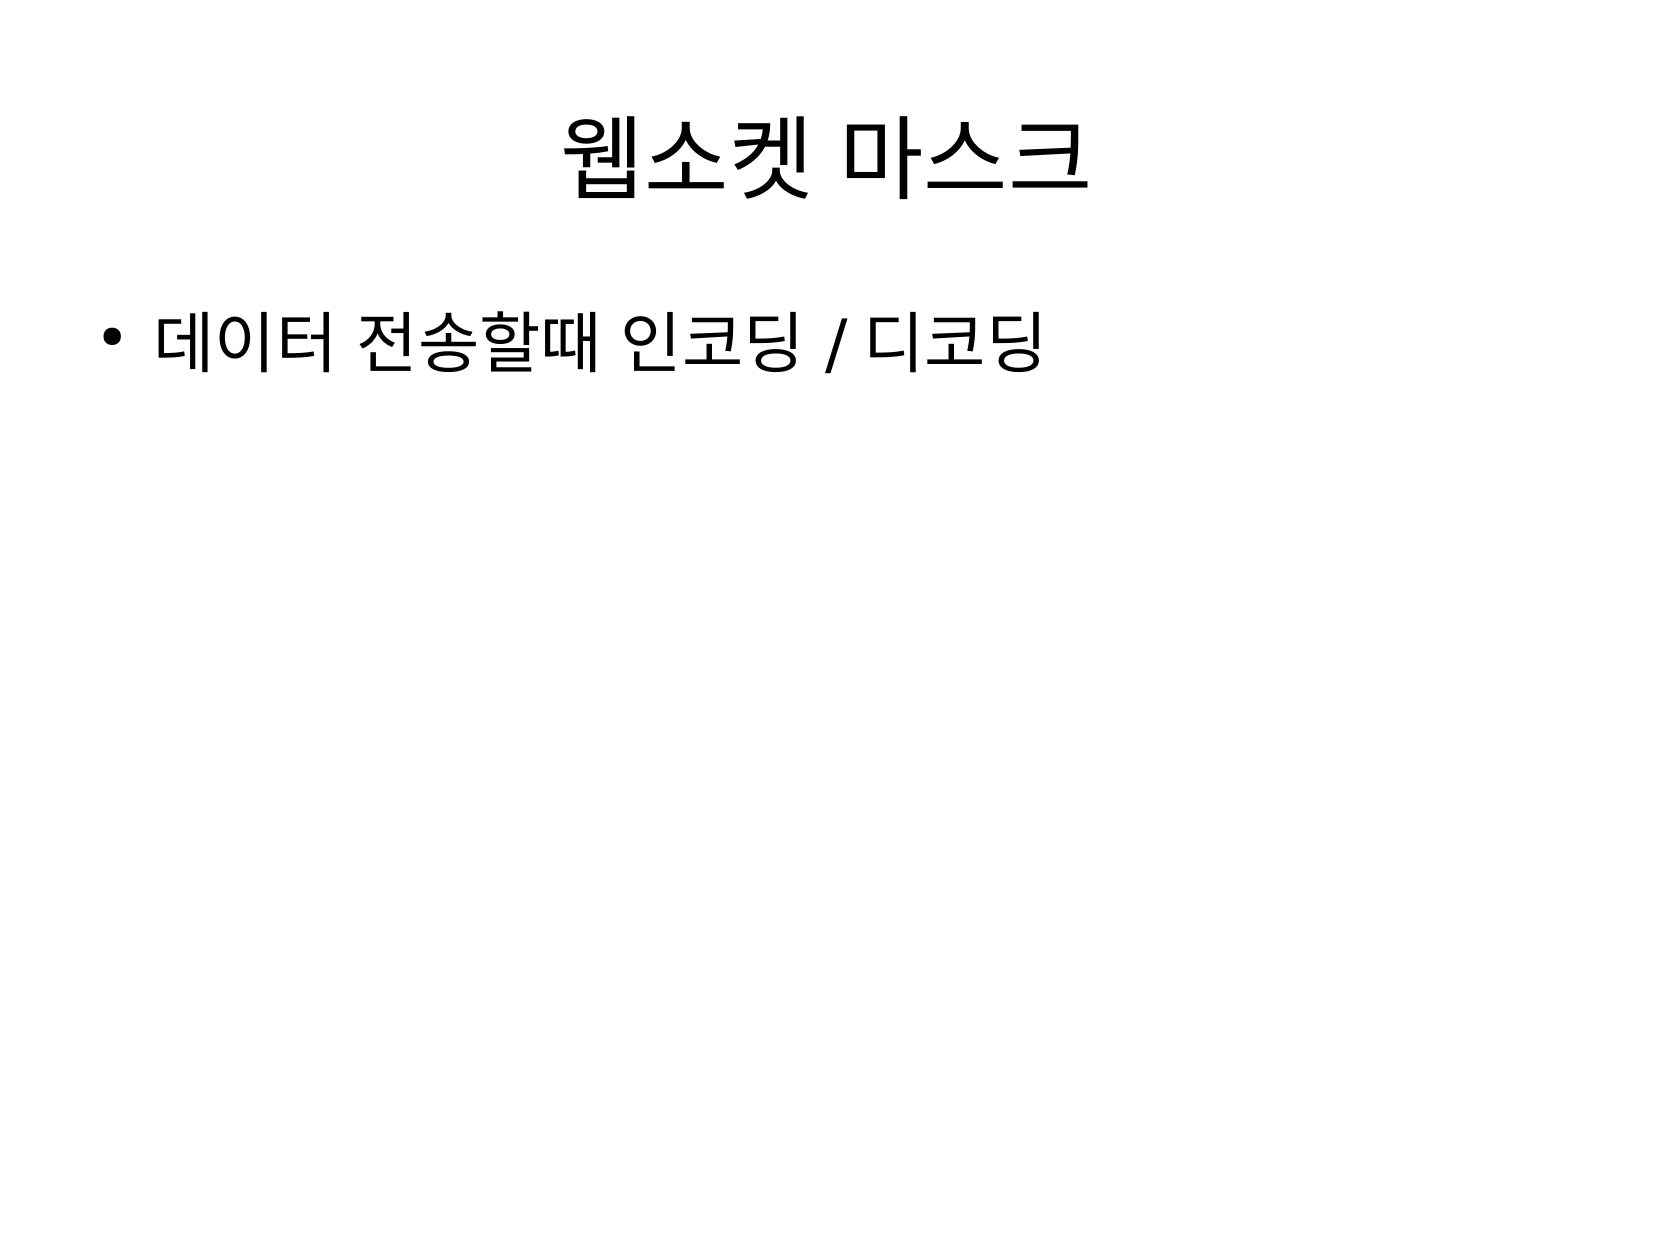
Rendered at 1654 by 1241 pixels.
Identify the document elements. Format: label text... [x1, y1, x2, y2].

list 데이터 전송할때 인코딩/디코딩 [82, 290, 1571, 1010]
title 웹소켓 마스크 [82, 49, 1571, 257]
